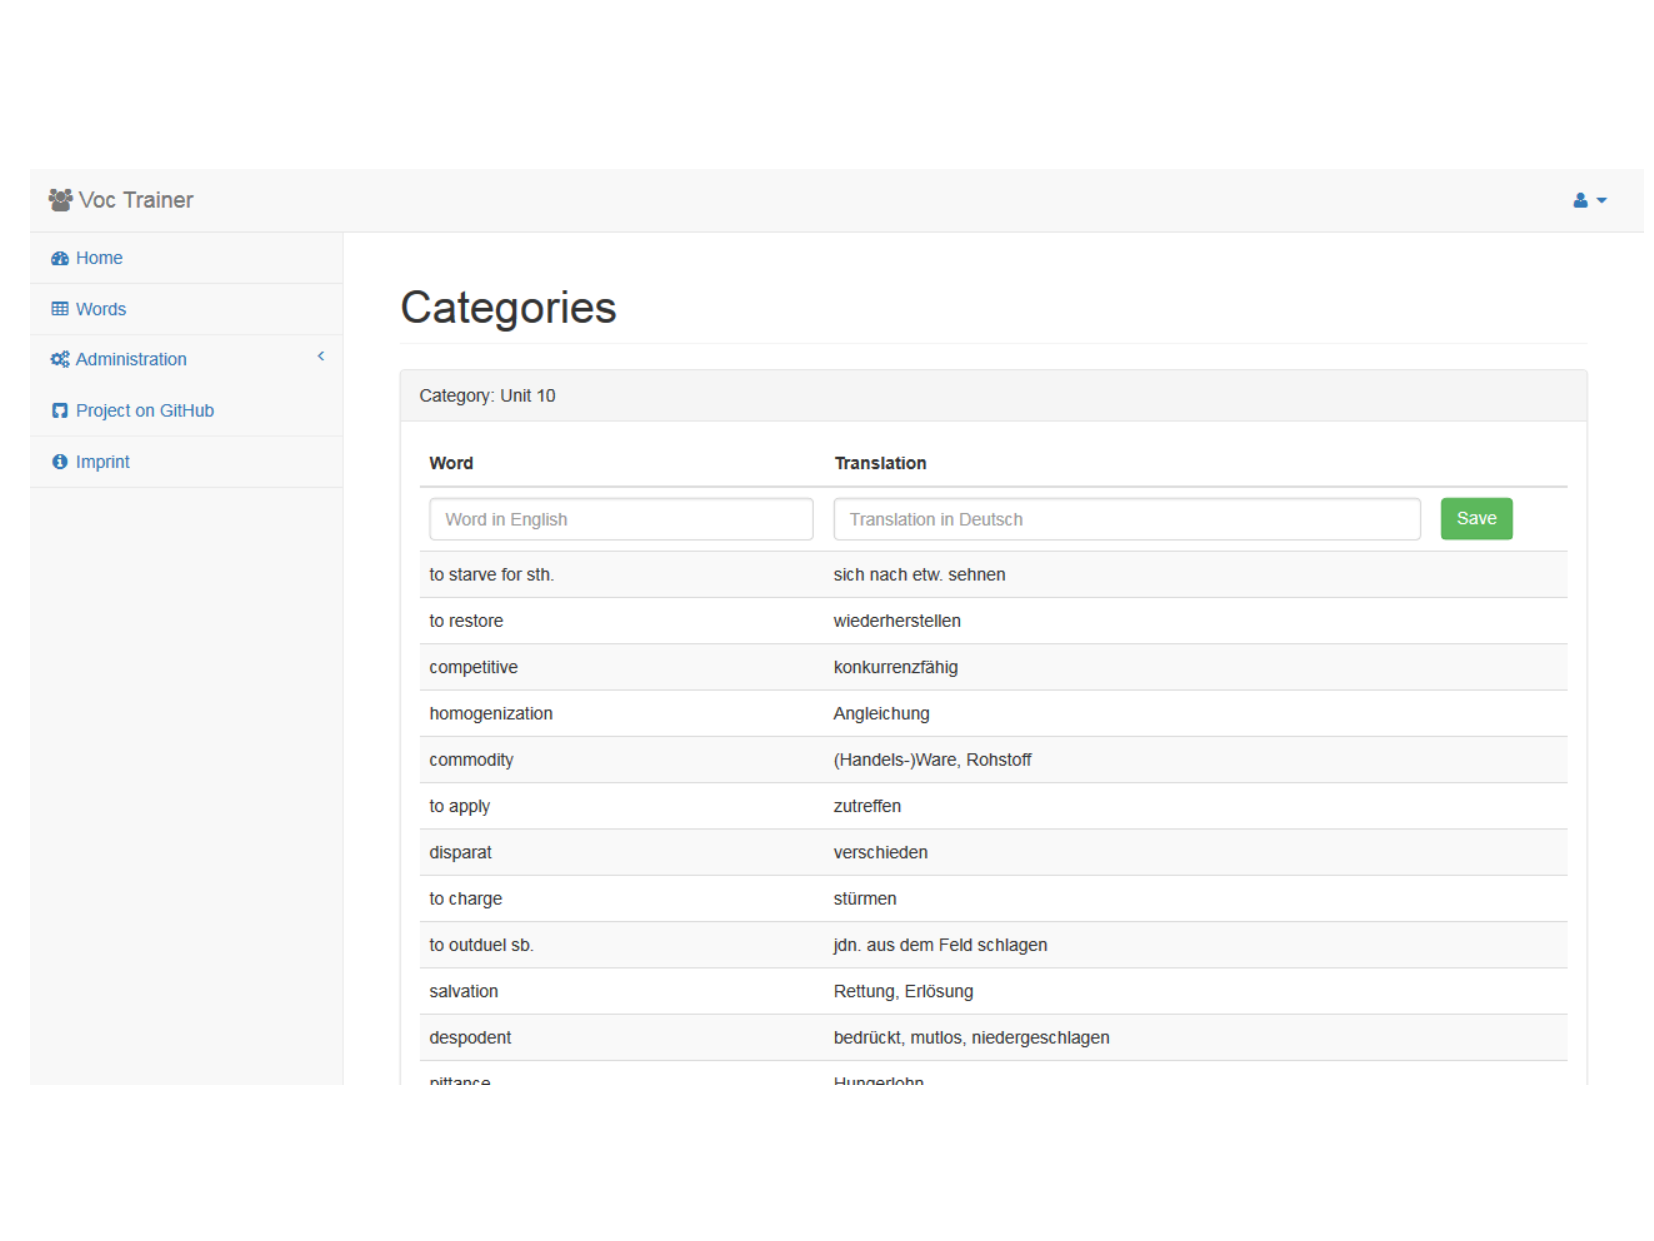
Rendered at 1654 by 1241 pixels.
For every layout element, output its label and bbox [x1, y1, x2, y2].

picture [30, 169, 1644, 1085]
